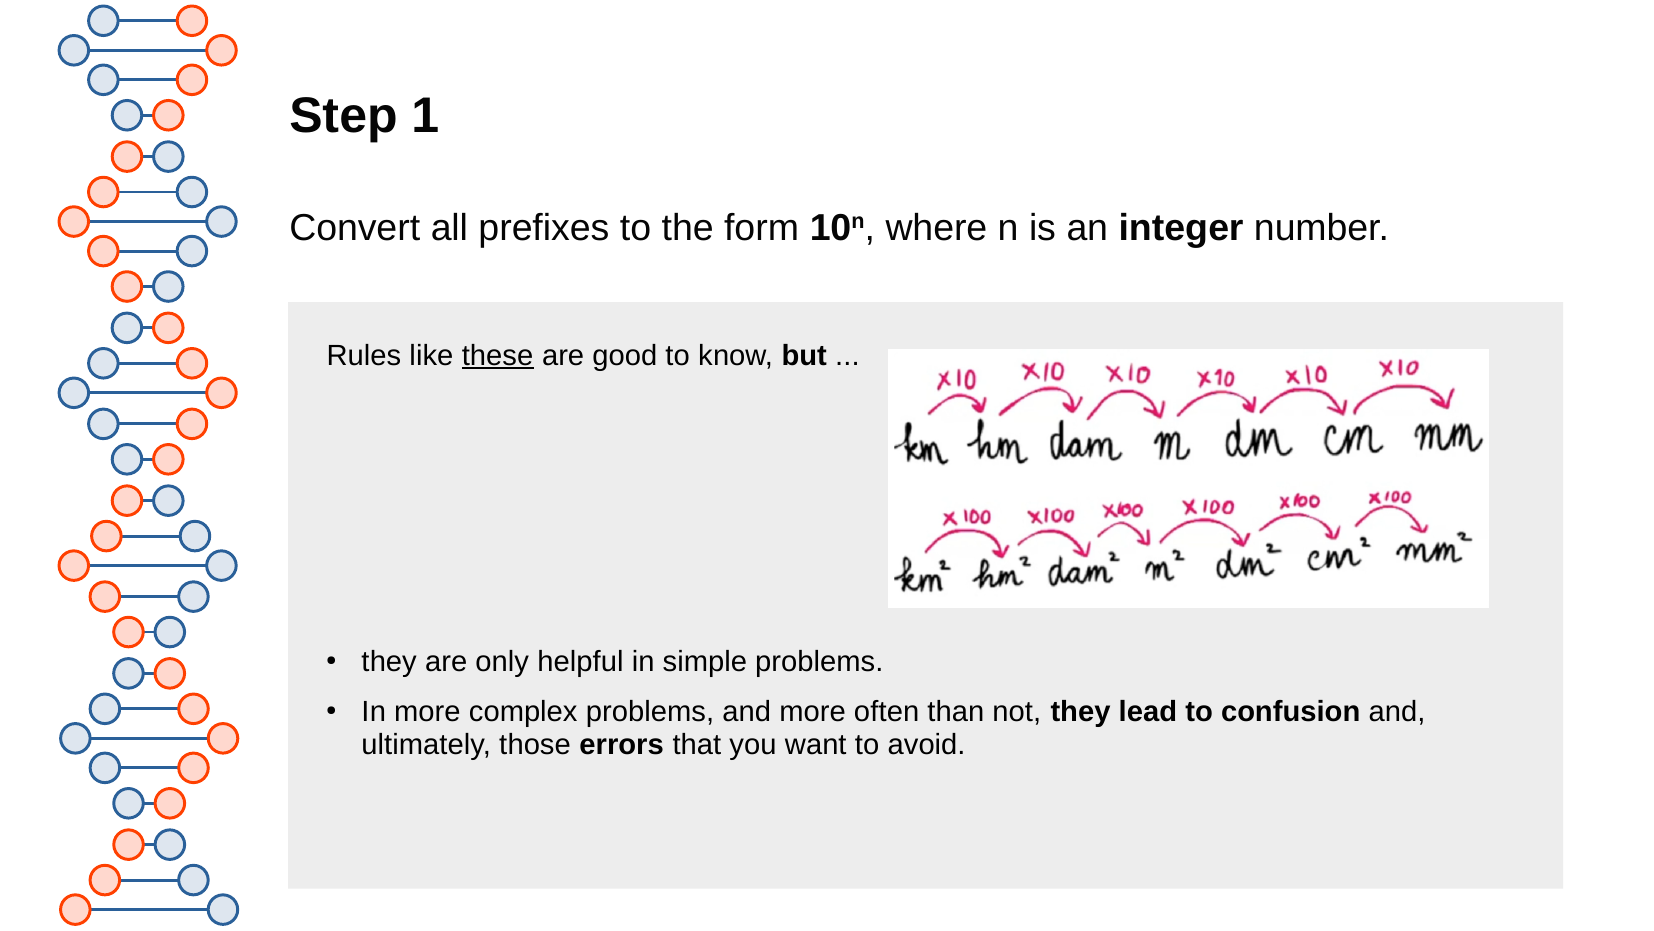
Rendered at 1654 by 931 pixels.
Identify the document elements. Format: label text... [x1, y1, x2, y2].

text_box they are only helpful in simple problems. In more complex problems, and more often than not, they lead to confusion and, ultimately, those errors that you want to avoid. [311, 637, 1506, 862]
picture [888, 349, 1489, 608]
text_box Rules like these are good to know, but ... [311, 331, 889, 380]
title Step 1 [289, 37, 620, 193]
text_box [288, 302, 1564, 889]
list Convert all prefixes to the form 10n, where n is an integer number. [289, 206, 1576, 263]
